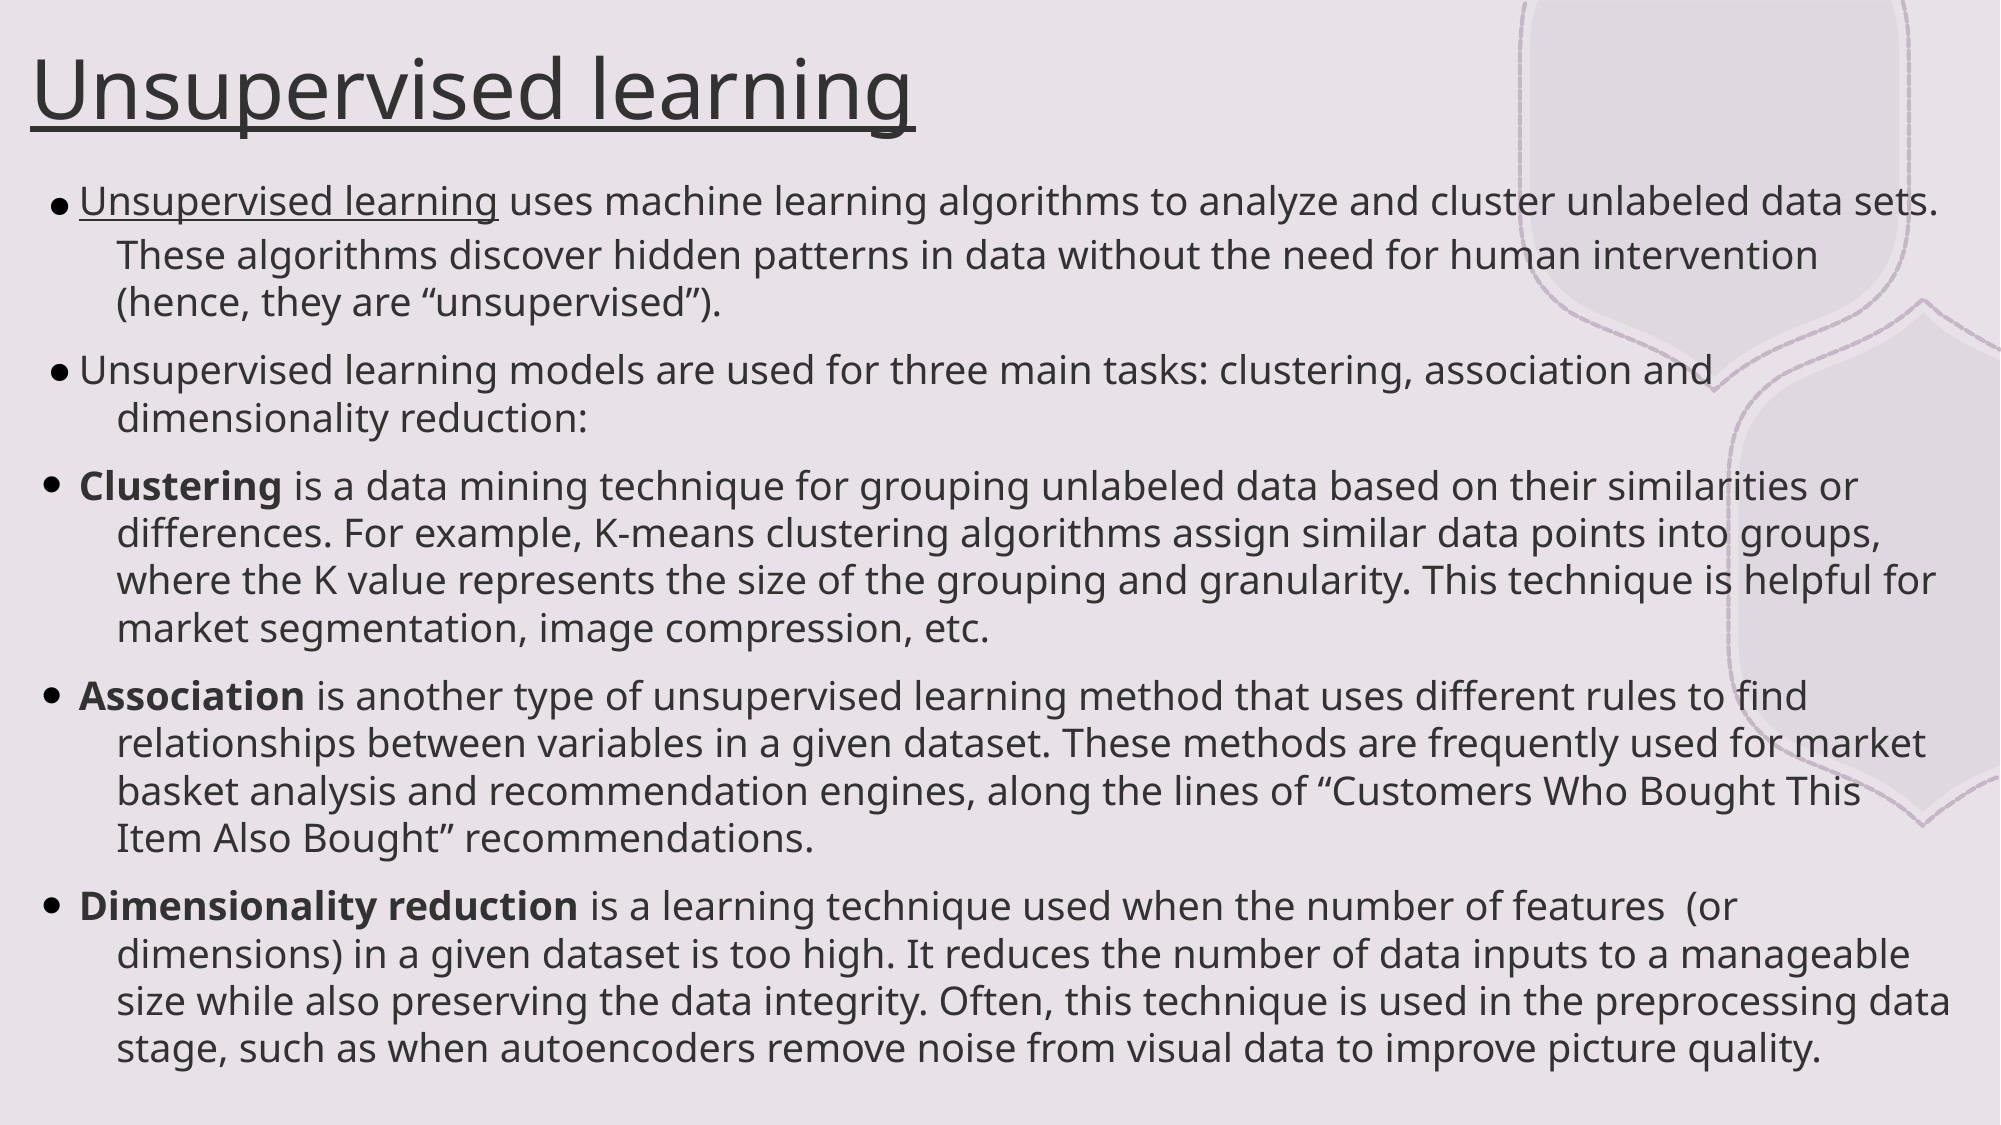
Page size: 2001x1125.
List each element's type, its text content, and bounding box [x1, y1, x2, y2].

title Unsupervised learning [15, 28, 1505, 158]
list Unsupervised learning uses machine learning algorithms to analyze and cluster unlabeled data sets. These algorithms discover hidden patterns in data without the need for human intervention (hence, they are “unsupervised”). Unsupervised learning models are used for three main tasks: clustering, association and dimensionality reduction: Clustering is a data mining technique for grouping unlabeled data based on their similarities or differences. For example, K-means clustering algorithms assign similar data points into groups, where the K value represents the size of the grouping and granularity. This technique is helpful for market segmentation, image compression, etc. Association is another type of unsupervised learning method that uses different rules to find relationships between variables in a given dataset. These methods are frequently used for market basket analysis and recommendation engines, along the lines of “Customers Who Bought This Item Also Bought” recommendations. Dimensionality reduction is a learning technique used when the number of features (or dimensions) in a given dataset is too high. It reduces the number of data inputs to a manageable size while also preserving the data integrity. Often, this technique is used in the preprocessing data stage, such as when autoencoders remove noise from visual data to improve picture quality. [26, 168, 1974, 1107]
